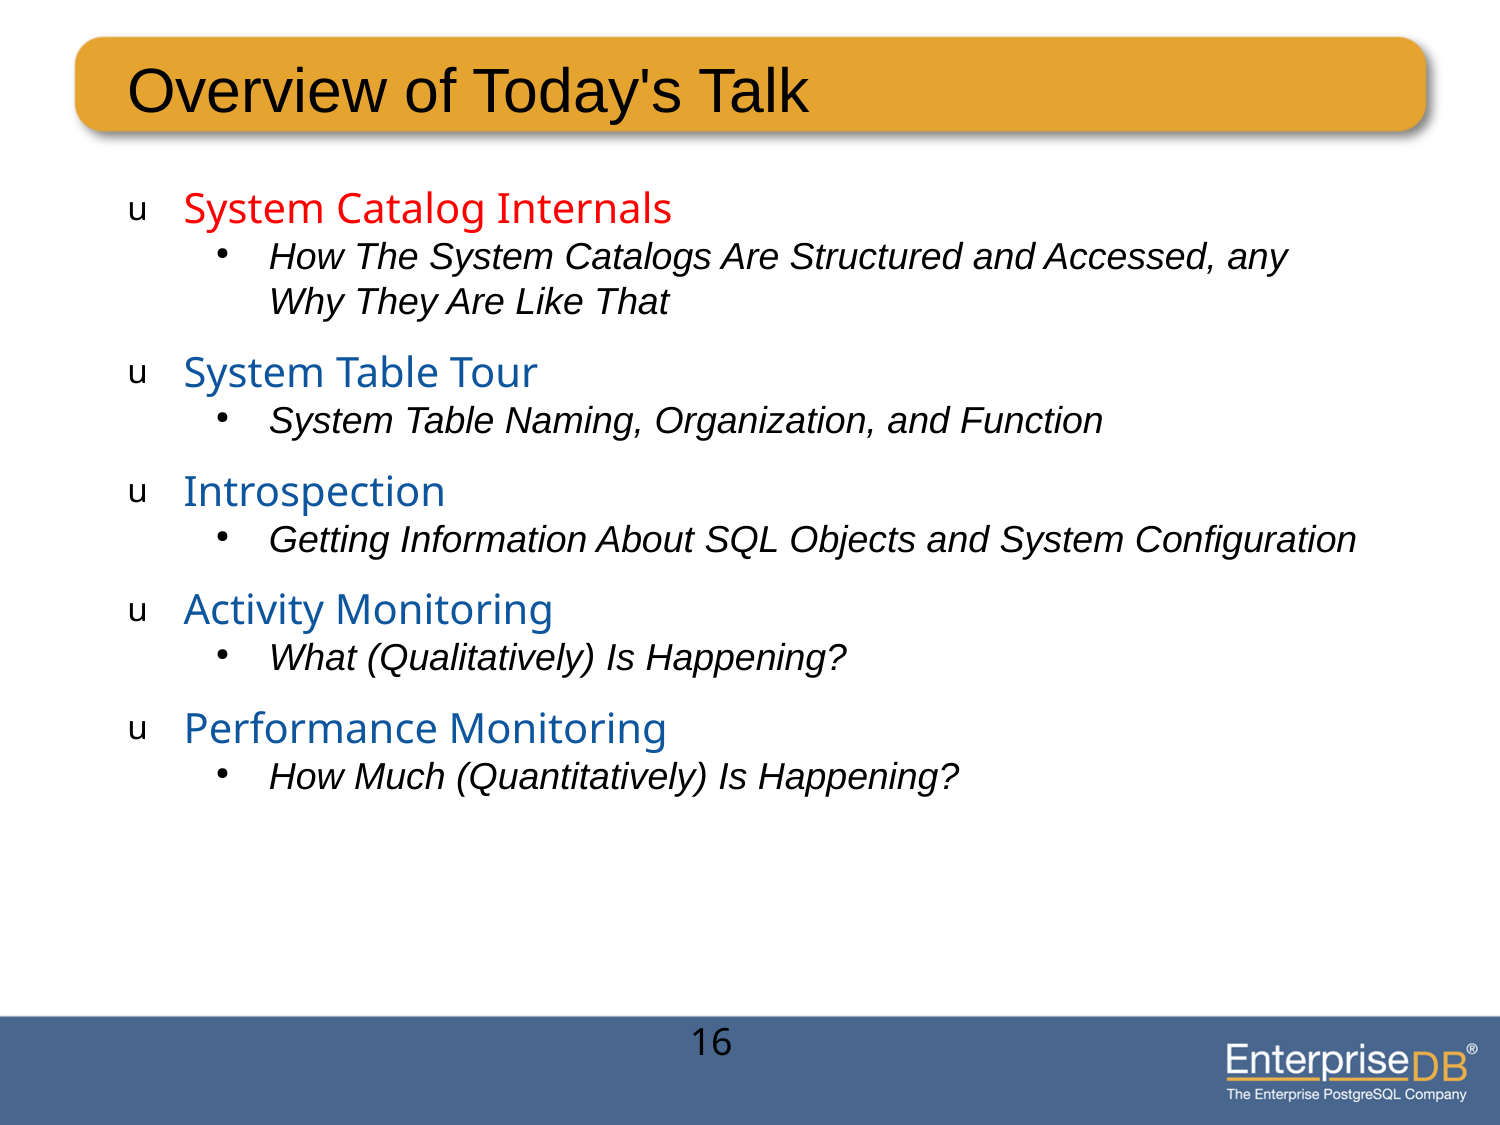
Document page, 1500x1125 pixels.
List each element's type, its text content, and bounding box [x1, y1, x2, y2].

slide_number <number> [675, 1010, 825, 1125]
list System Catalog Internals How The System Catalogs Are Structured and Accessed, any Why They Are Like That System Table Tour System Table Naming, Organization, and Function Introspection Getting Information About SQL Objects and System Configuration Activity Monitoring What (Qualitatively) Is Happening? Performance Monitoring How Much (Quantitatively) Is Happening? [112, 174, 1388, 963]
title Overview of Today's Talk [112, 37, 1388, 138]
picture [0, 0, 1500, 1125]
